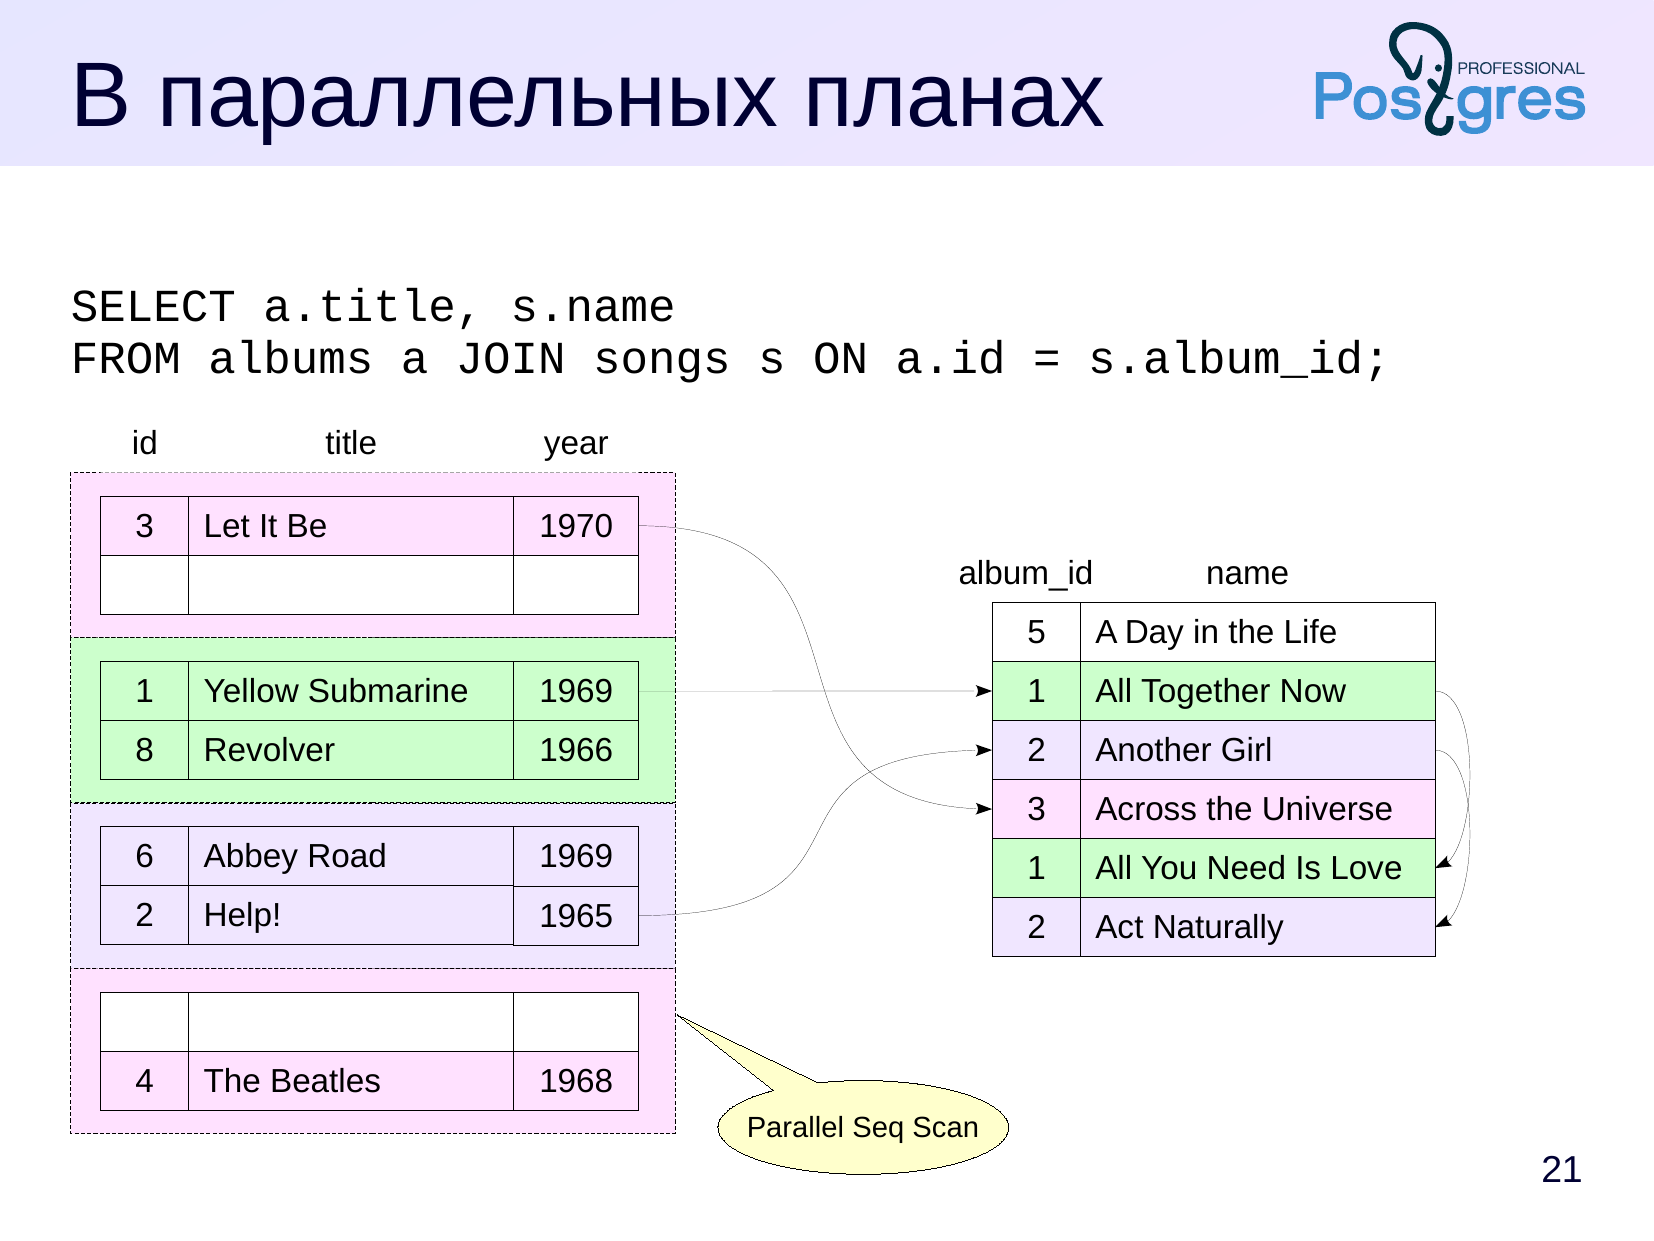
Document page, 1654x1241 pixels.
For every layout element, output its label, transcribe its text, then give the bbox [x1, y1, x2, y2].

text_box 1968 [513, 1051, 639, 1111]
text_box 2 [992, 721, 1080, 779]
text_box title [189, 413, 513, 473]
text_box 1969 [513, 661, 639, 721]
text_box 2 [992, 898, 1080, 957]
text_box 1 [992, 838, 1080, 898]
text_box Help! [188, 885, 513, 945]
title В параллельных планах [70, 43, 1261, 151]
text_box 2 [100, 885, 188, 945]
text_box 1969 [513, 826, 639, 886]
text_box Yellow Submarine [188, 661, 513, 721]
text_box album_id [981, 543, 1071, 603]
text_box 6 [100, 826, 188, 885]
text_box 5 [992, 602, 1080, 661]
text_box Parallel Seq Scan [677, 1014, 1009, 1175]
text_box 1970 [513, 496, 639, 556]
text_box The Beatles [188, 1051, 513, 1111]
text_box Another Girl [1080, 721, 1436, 779]
text_box 3 [992, 779, 1080, 838]
text_box A Day in the Life [1080, 602, 1436, 661]
text_box id [100, 413, 189, 473]
list SELECT a.title, s.name FROM albums a JOIN songs s ON a.id = s.album_id; [70, 283, 1583, 422]
text_box 1965 [513, 886, 639, 946]
text_box All You Need Is Love [1080, 838, 1436, 898]
text_box 4 [100, 1051, 188, 1111]
text_box All Together Now [1080, 661, 1436, 721]
text_box Let It Be [188, 496, 513, 555]
text_box 1 [992, 661, 1080, 721]
text_box name [1071, 543, 1425, 602]
text_box Across the Universe [1080, 779, 1436, 838]
text_box Revolver [188, 721, 513, 780]
text_box Abbey Road [188, 826, 513, 885]
text_box [70, 472, 676, 1134]
text_box 3 [100, 496, 188, 555]
text_box 1966 [513, 721, 639, 780]
text_box 8 [100, 721, 188, 780]
text_box 1 [100, 661, 188, 721]
text_box Act Naturally [1080, 898, 1436, 957]
text_box year [513, 413, 639, 473]
